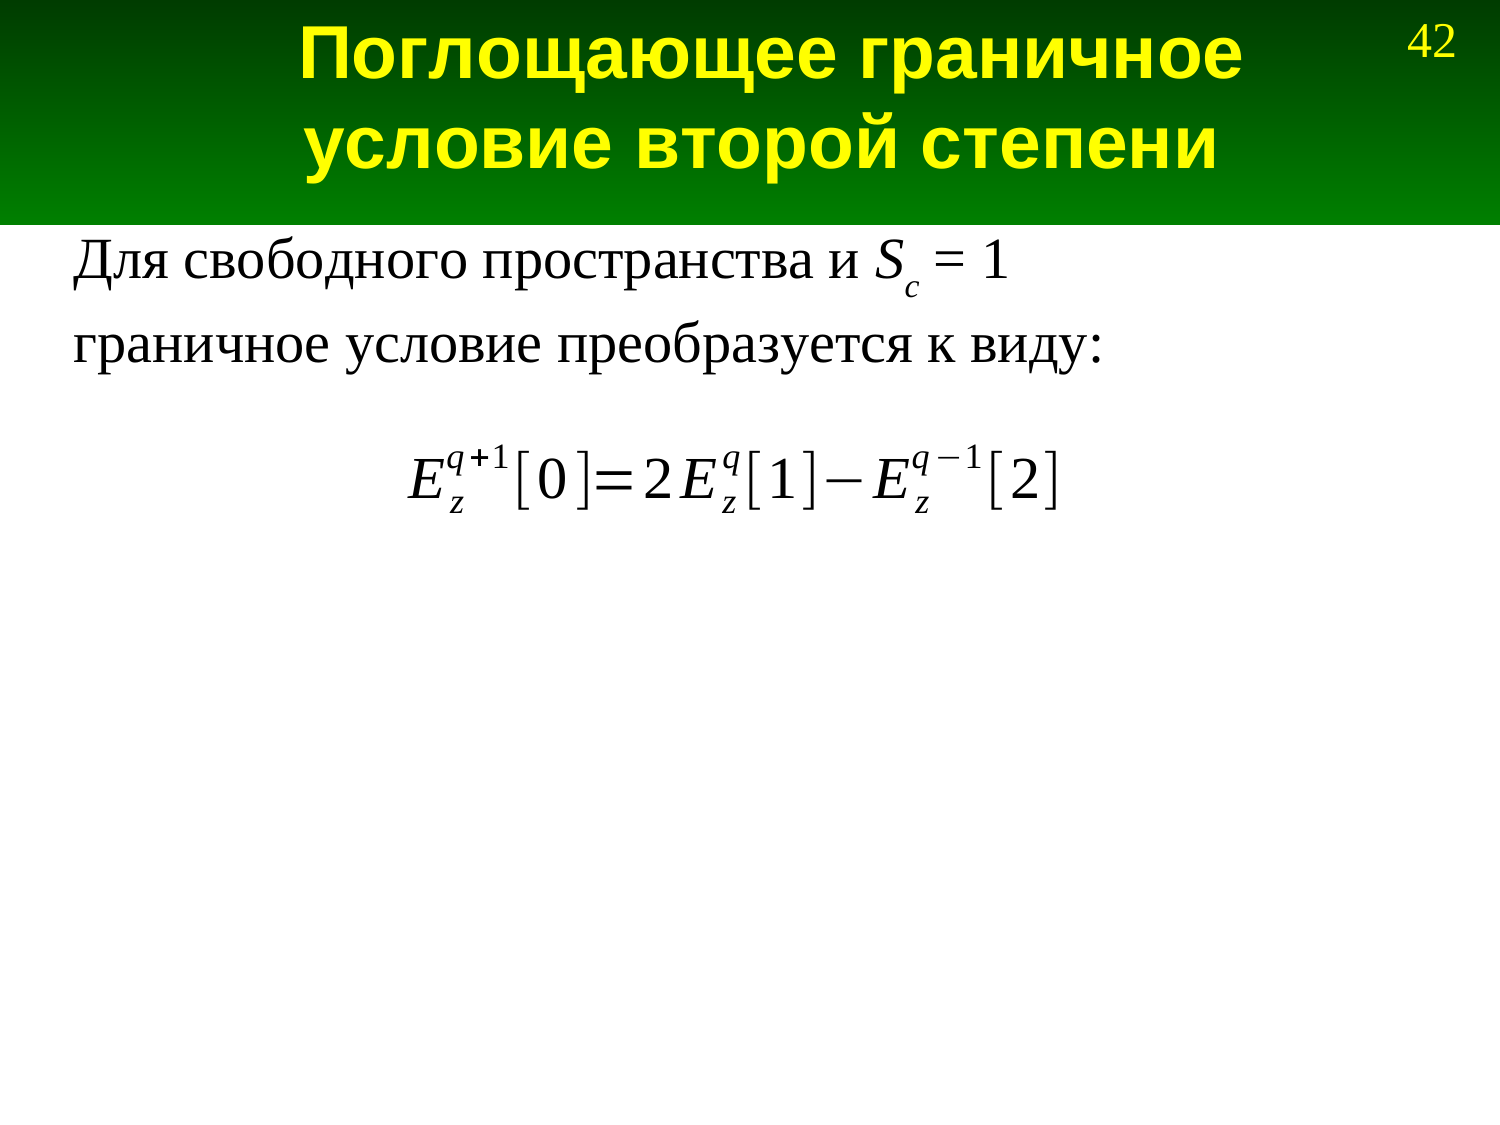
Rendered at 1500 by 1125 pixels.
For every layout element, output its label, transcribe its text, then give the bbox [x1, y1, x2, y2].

title Поглощающее граничное условие второй степени [123, 0, 1399, 192]
text_box Для свободного пространства и Sc = 1 граничное условие преобразуется к виду: [59, 212, 1441, 384]
chart [389, 435, 1075, 520]
